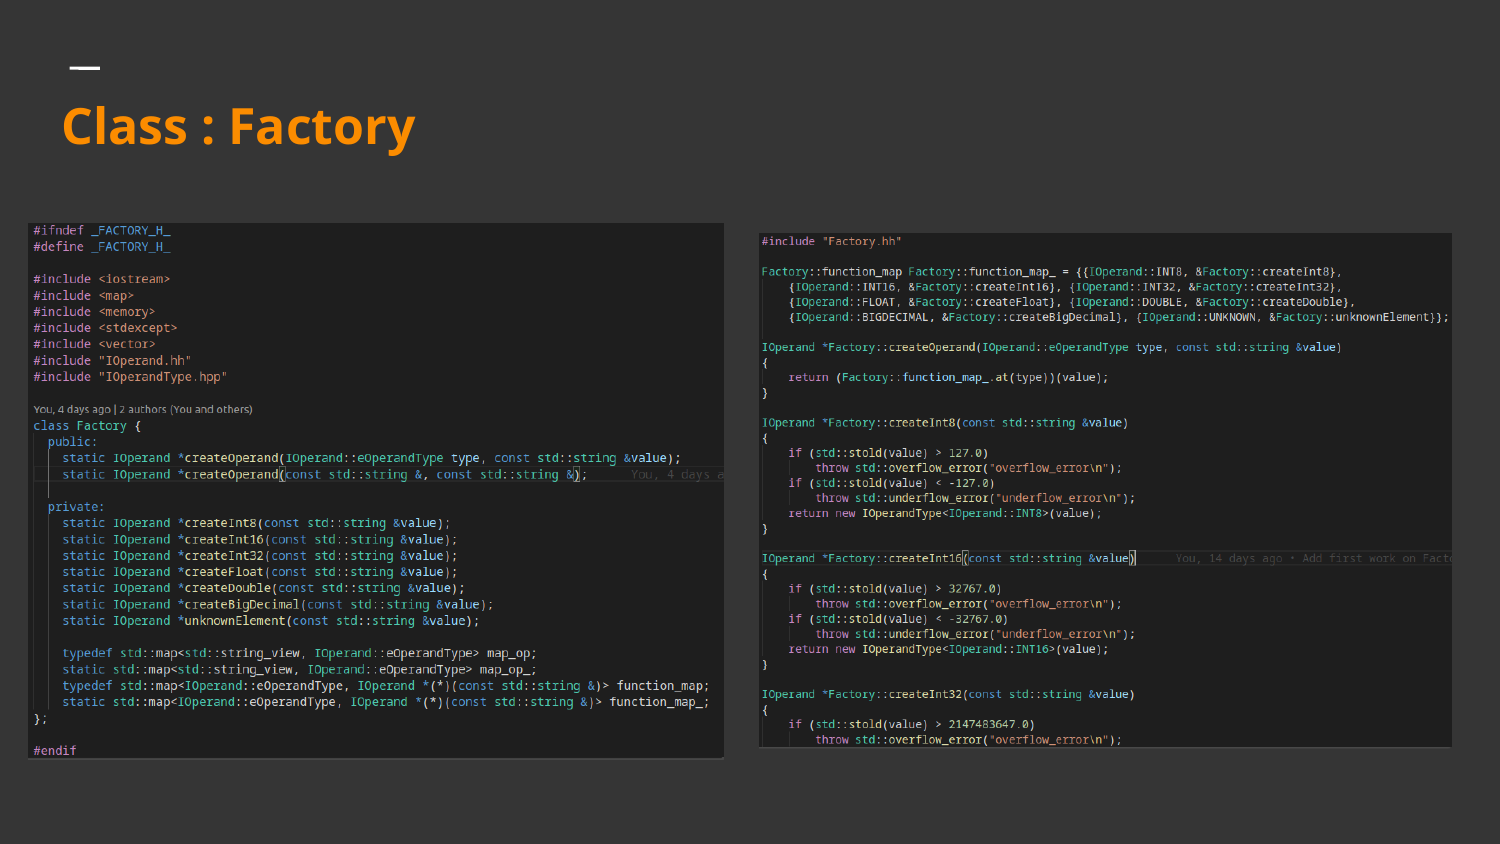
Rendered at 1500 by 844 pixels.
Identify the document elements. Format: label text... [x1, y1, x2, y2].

picture [759, 233, 1452, 747]
title Class : Factory [46, 79, 1463, 709]
picture [28, 223, 724, 757]
